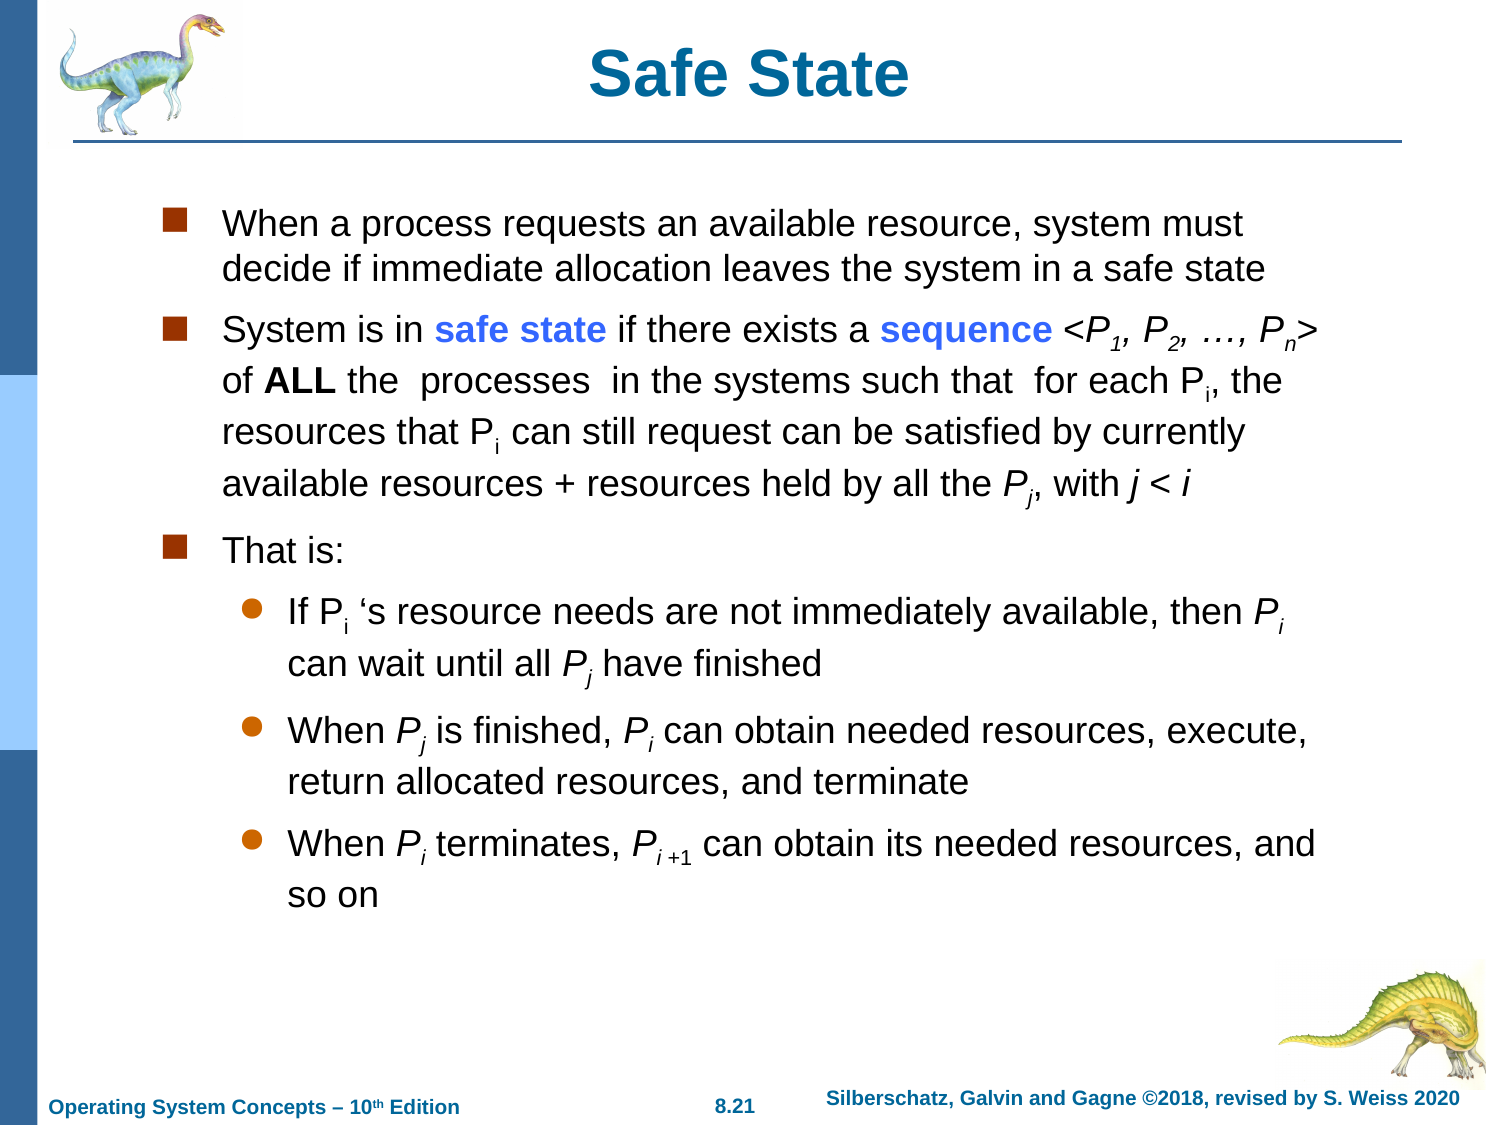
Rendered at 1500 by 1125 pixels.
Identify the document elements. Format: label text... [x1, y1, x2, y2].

picture [46, 0, 243, 149]
title Safe State [75, 22, 1426, 117]
picture [1275, 959, 1486, 1095]
list When a process requests an available resource, system must decide if immediate allocation leaves the system in a safe state System is in safe state if there exists a sequence <P1, P2, …, Pn> of ALL the processes in the systems such that for each Pi, the resources that Pi can still request can be satisfied by currently available resources + resources held by all the Pj, with j < i That is: If Pi ‘s resource needs are not immediately available, then Pi can wait until all Pj have finished When Pj is finished, Pi can obtain needed resources, execute, return allocated resources, and terminate When Pi terminates, Pi +1 can obtain its needed resources, and so on [150, 191, 1358, 1011]
